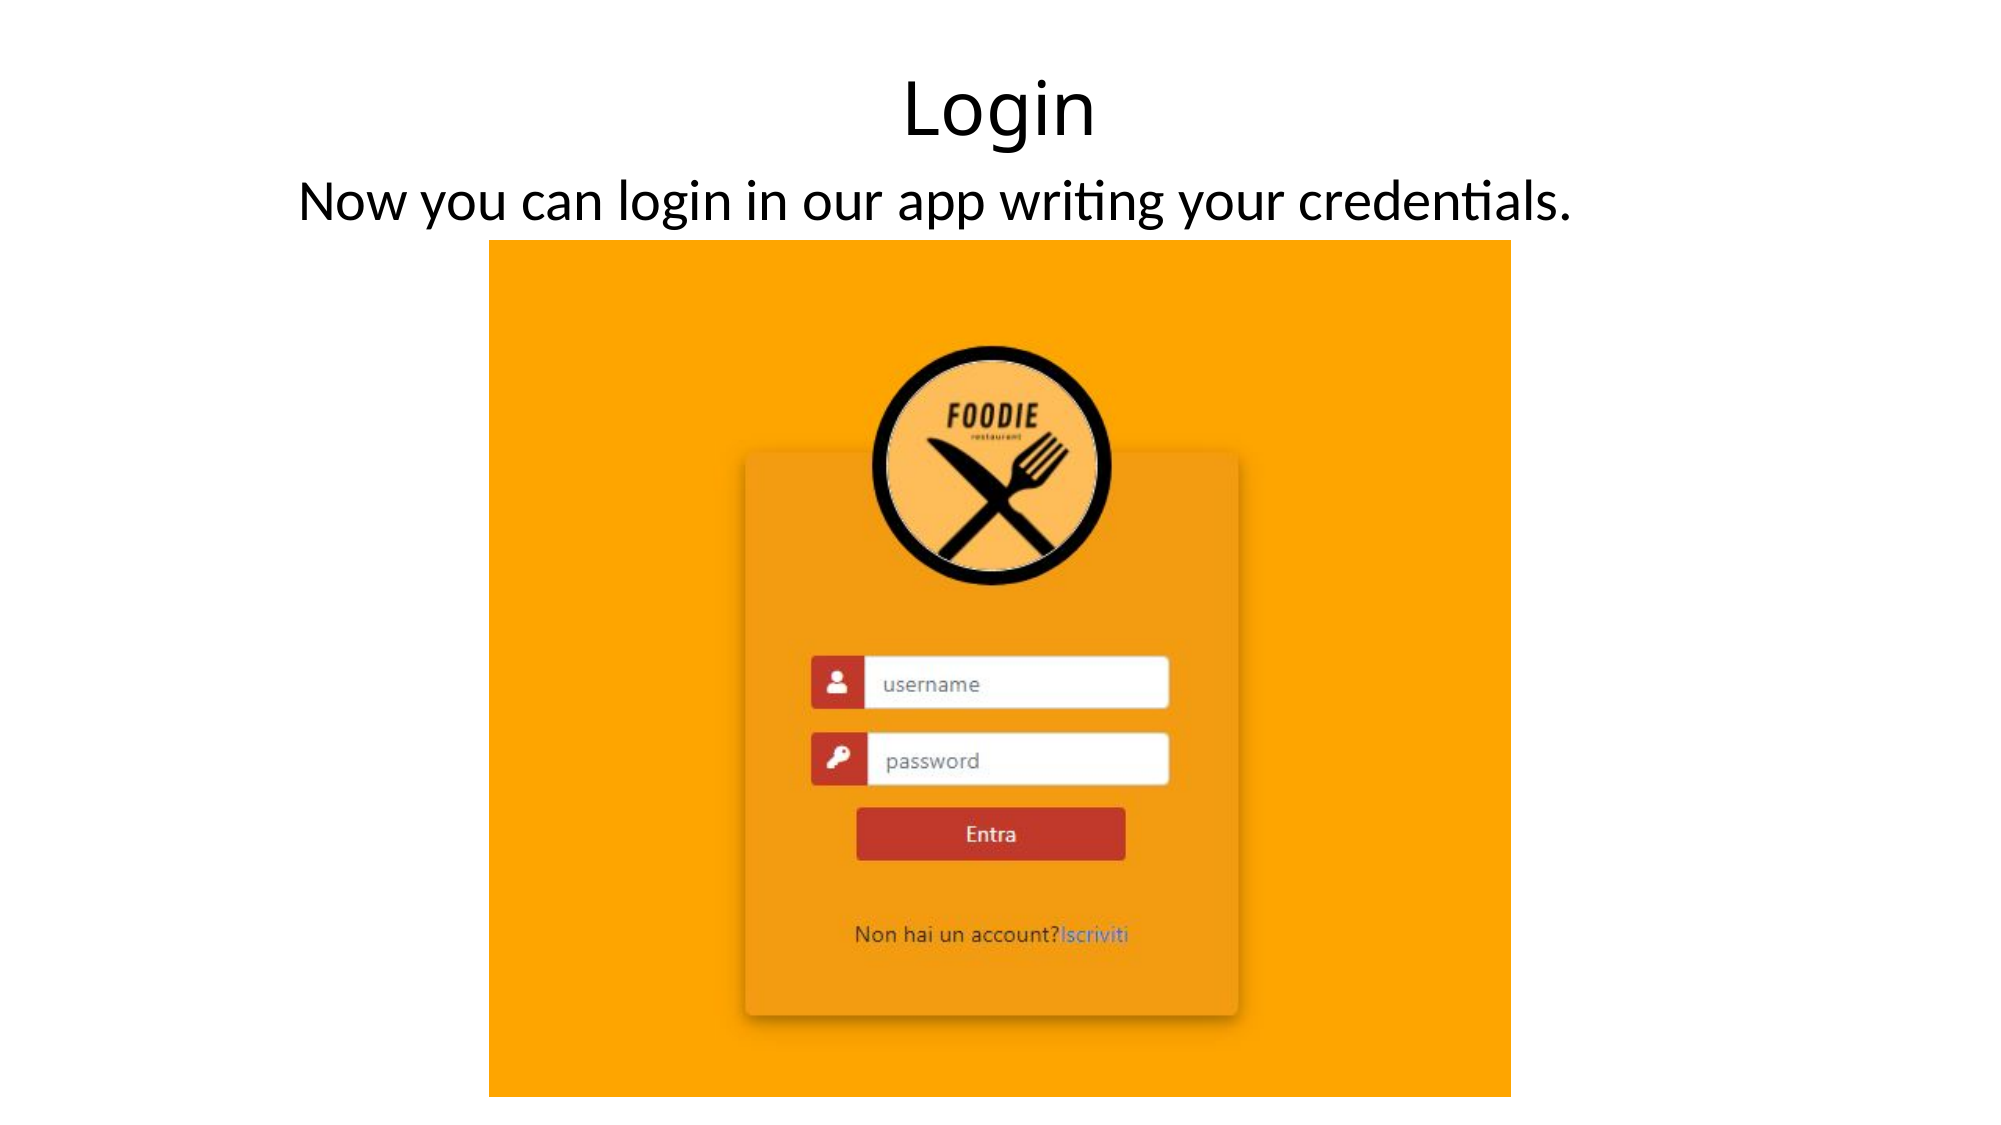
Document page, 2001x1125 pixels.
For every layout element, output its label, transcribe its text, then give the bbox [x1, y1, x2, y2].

picture [489, 240, 1511, 1097]
title Login [137, 59, 1863, 162]
list Now you can login in our app writing your credentials. [137, 162, 1863, 1014]
